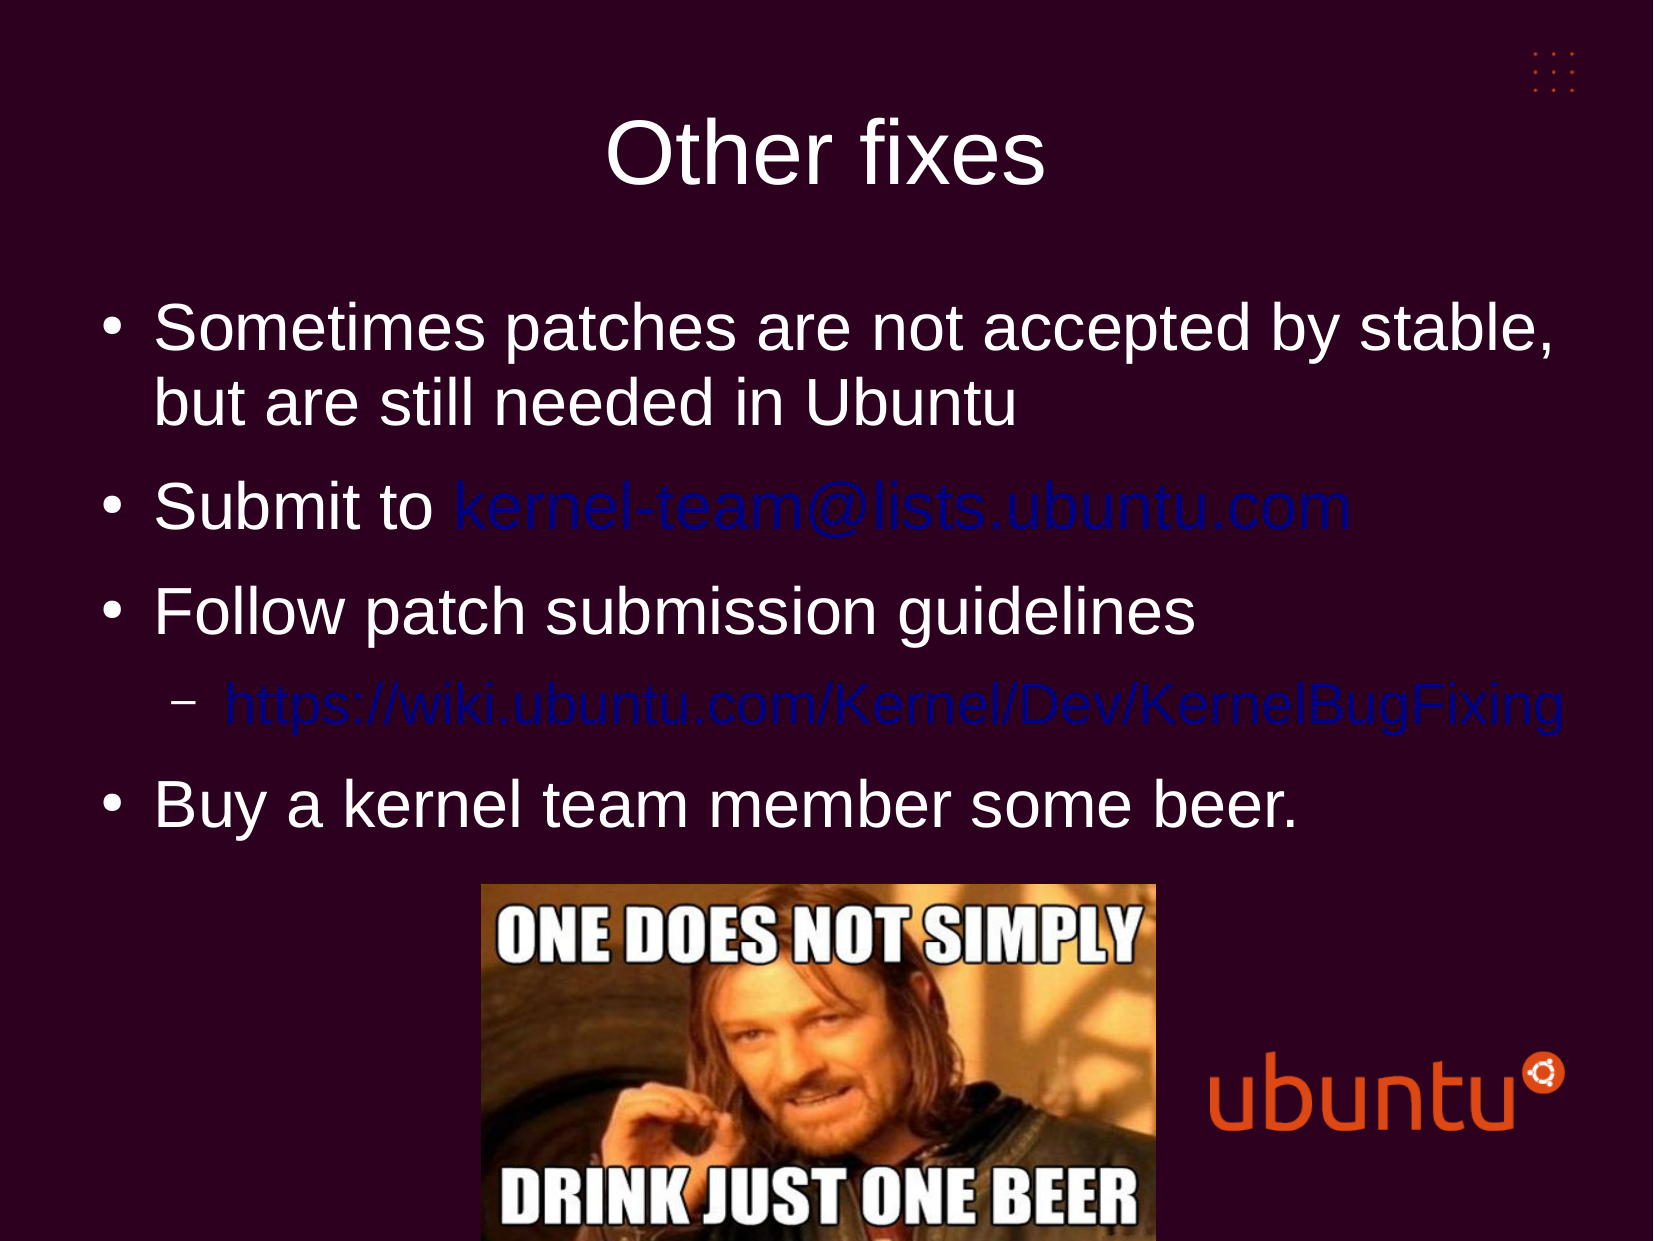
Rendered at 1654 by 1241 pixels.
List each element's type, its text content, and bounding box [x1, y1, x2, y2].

picture [481, 884, 1653, 1241]
picture [1571, 49, 1575, 94]
title Other fixes [82, 49, 1571, 257]
list Sometimes patches are not accepted by stable, but are still needed in Ubuntu Submit to kernel-team@lists.ubuntu.com Follow patch submission guidelines https://wiki.ubuntu.com/Kernel/Dev/KernelBugFixing Buy a kernel team member some beer. [82, 290, 1571, 1010]
